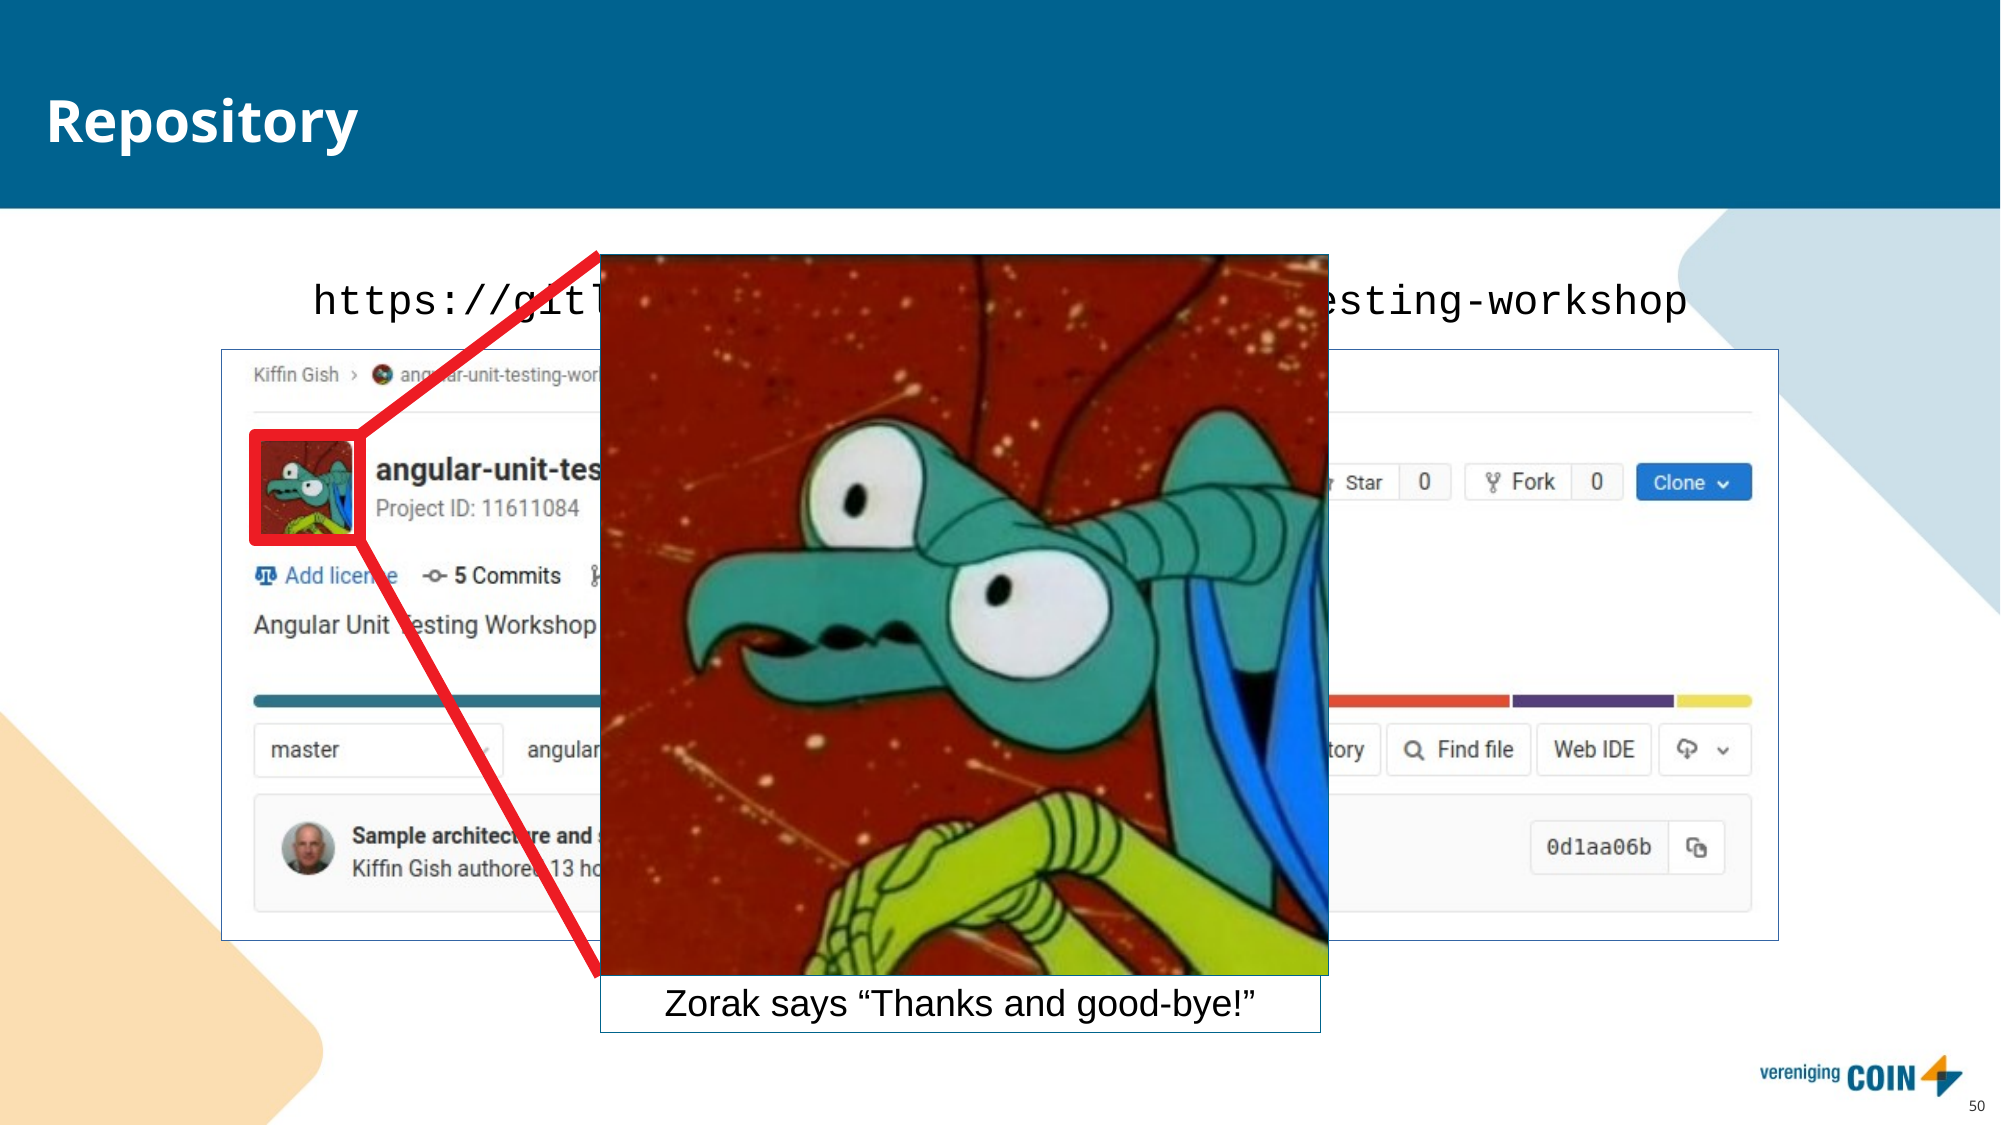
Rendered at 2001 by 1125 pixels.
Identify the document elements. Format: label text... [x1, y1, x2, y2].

picture [0, 208, 2001, 1125]
text_box Zorak says “Thanks and good-bye!” [600, 975, 1321, 1033]
text_box https://gitlab.com/kiffin/angular-unit-testing-workshop [167, 240, 1833, 1009]
text_box Repository [30, 31, 1969, 162]
text_box https://gitlab.com/kiffin/angular-unit-testing-workshop [486, 264, 600, 349]
